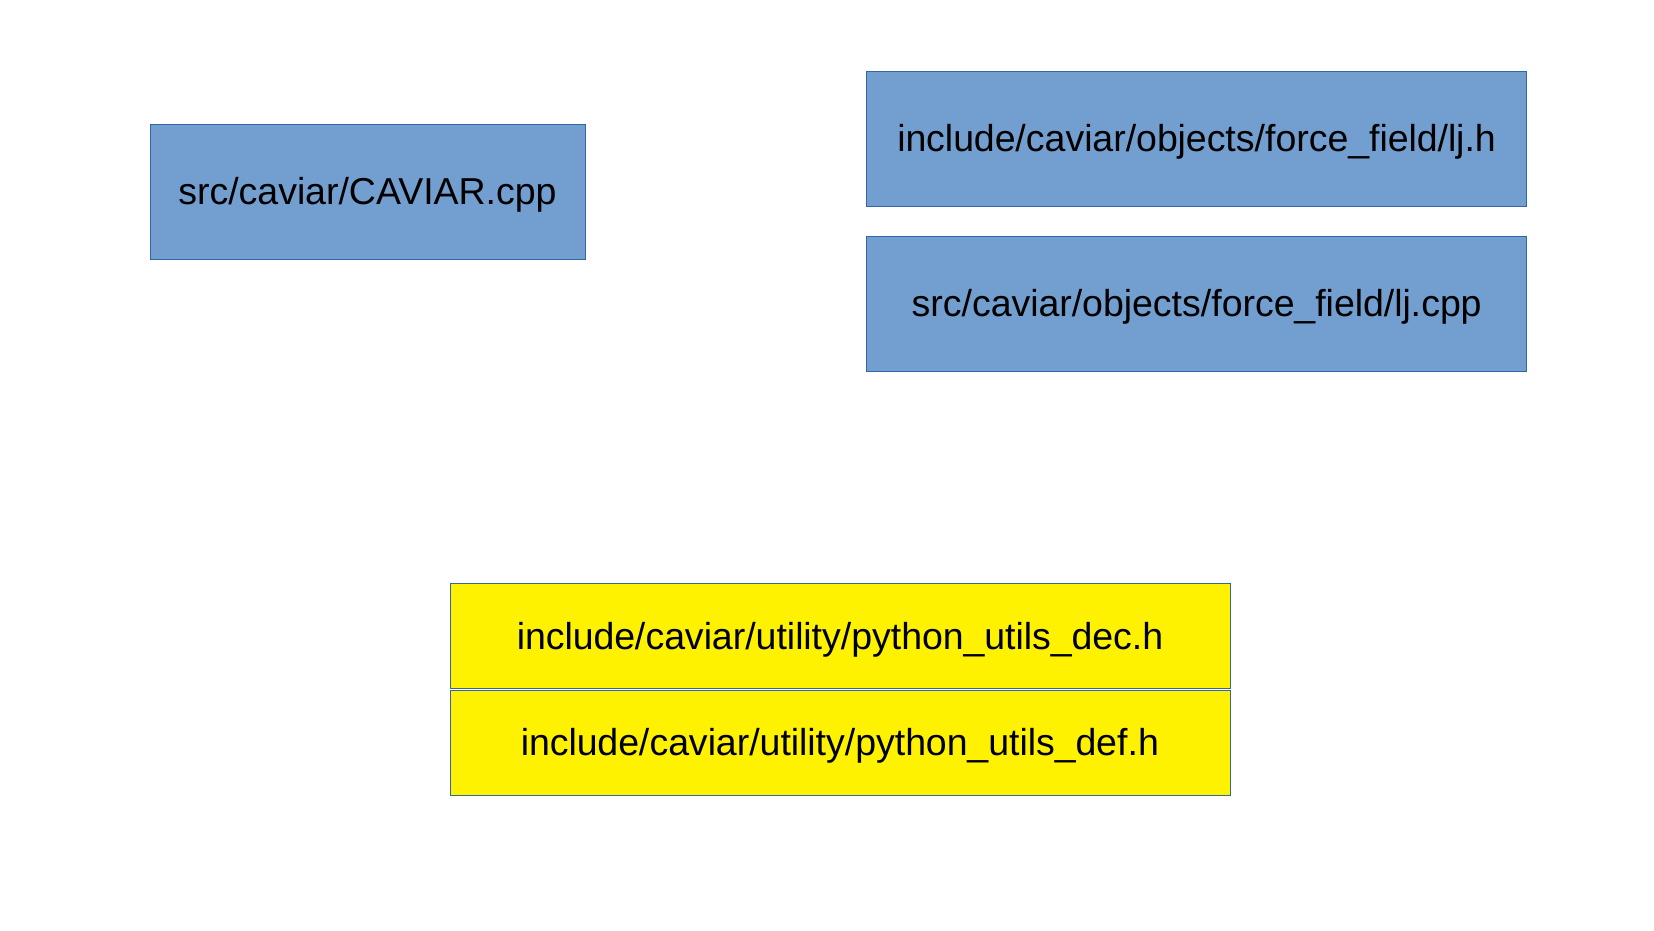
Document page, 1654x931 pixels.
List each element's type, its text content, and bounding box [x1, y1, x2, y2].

text_box include/caviar/utility/python_utils_def.h [450, 690, 1231, 796]
text_box include/caviar/utility/python_utils_dec.h [450, 583, 1231, 689]
text_box include/caviar/objects/force_field/lj.h [866, 71, 1527, 207]
text_box src/caviar/CAVIAR.cpp [150, 124, 586, 260]
text_box src/caviar/objects/force_field/lj.cpp [866, 236, 1527, 372]
